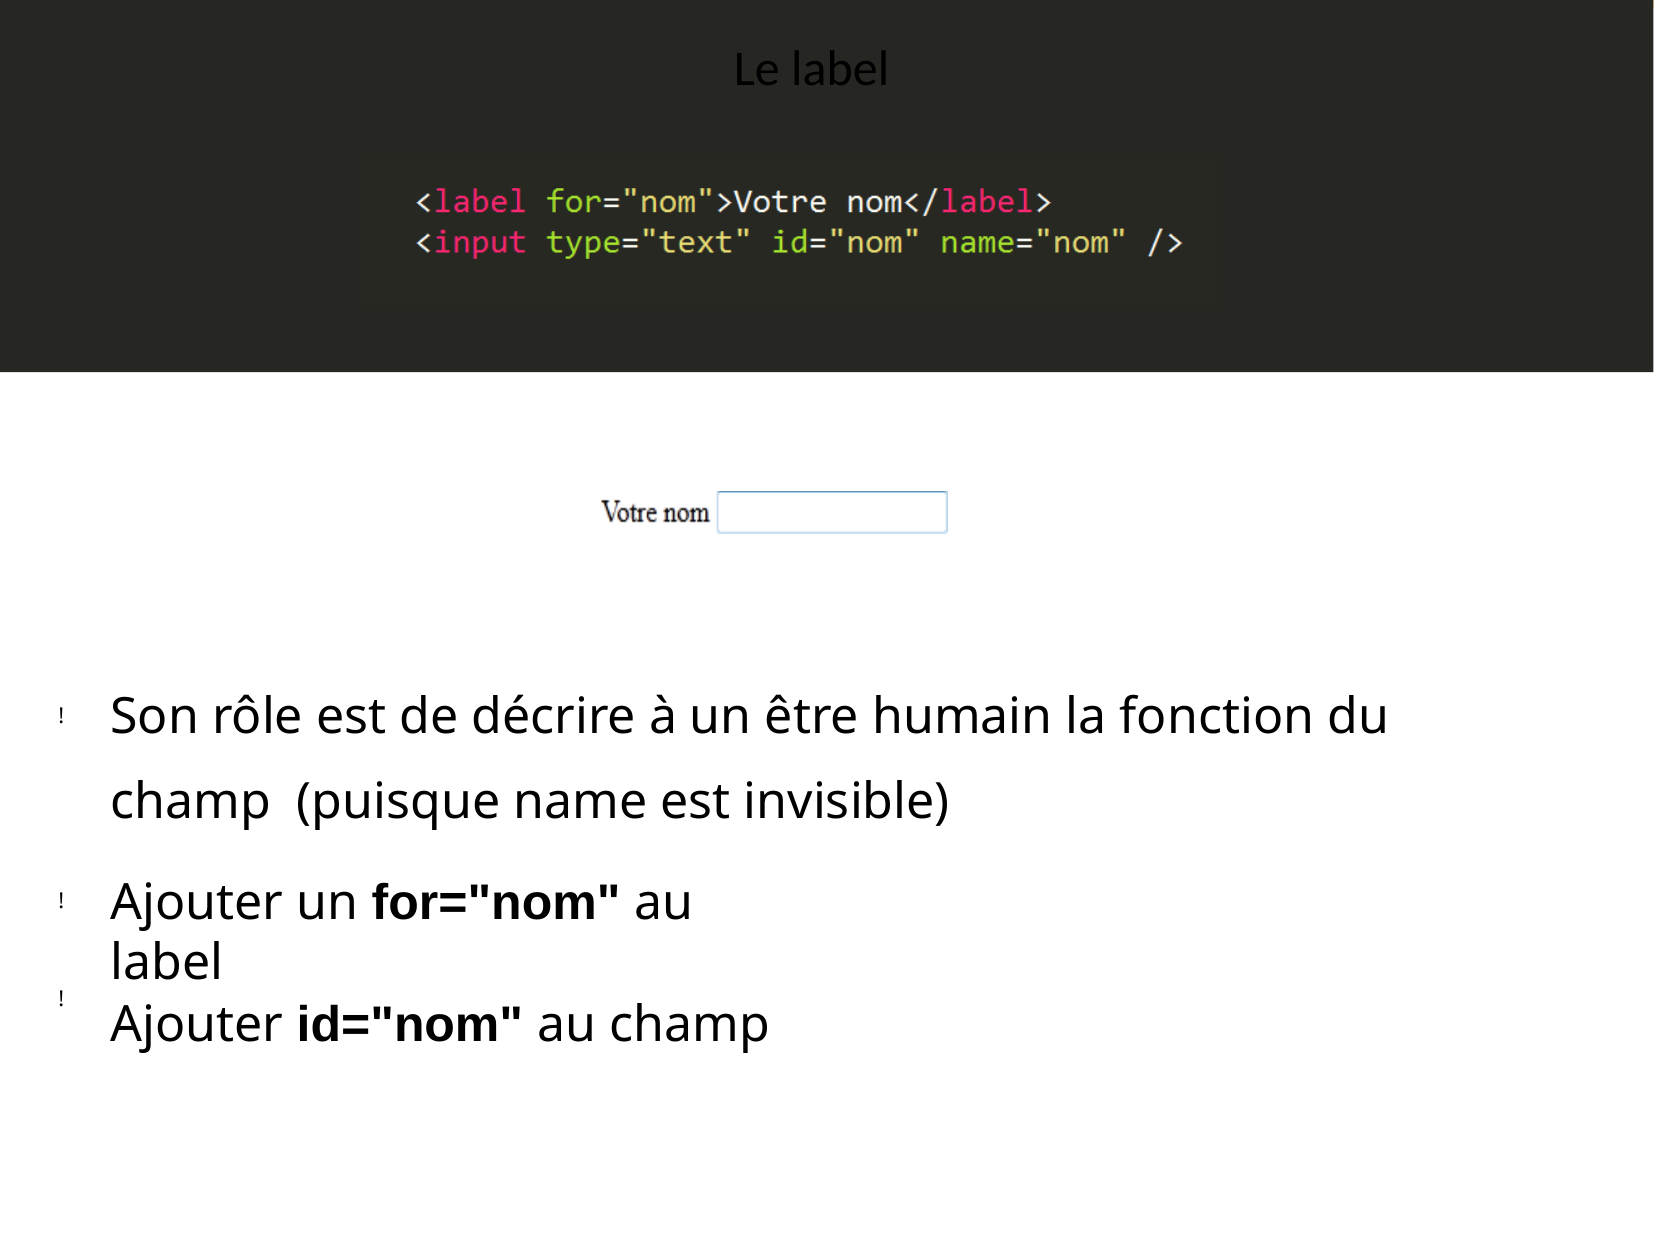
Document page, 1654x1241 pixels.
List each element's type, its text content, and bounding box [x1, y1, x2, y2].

title Le label [731, 33, 923, 158]
text_box [0, 0, 1654, 373]
text_box ! [56, 982, 74, 1012]
picture [362, 158, 1218, 307]
text_box ! [56, 698, 74, 728]
text_box ! [56, 884, 74, 914]
text_box Son rôle est de décrire à un être humain la fonction du champ (puisque name est invisible) [108, 656, 1481, 829]
text_box Ajouter un for="nom" au label Ajouter id="nom" au champ [108, 866, 793, 1052]
picture [600, 491, 948, 534]
